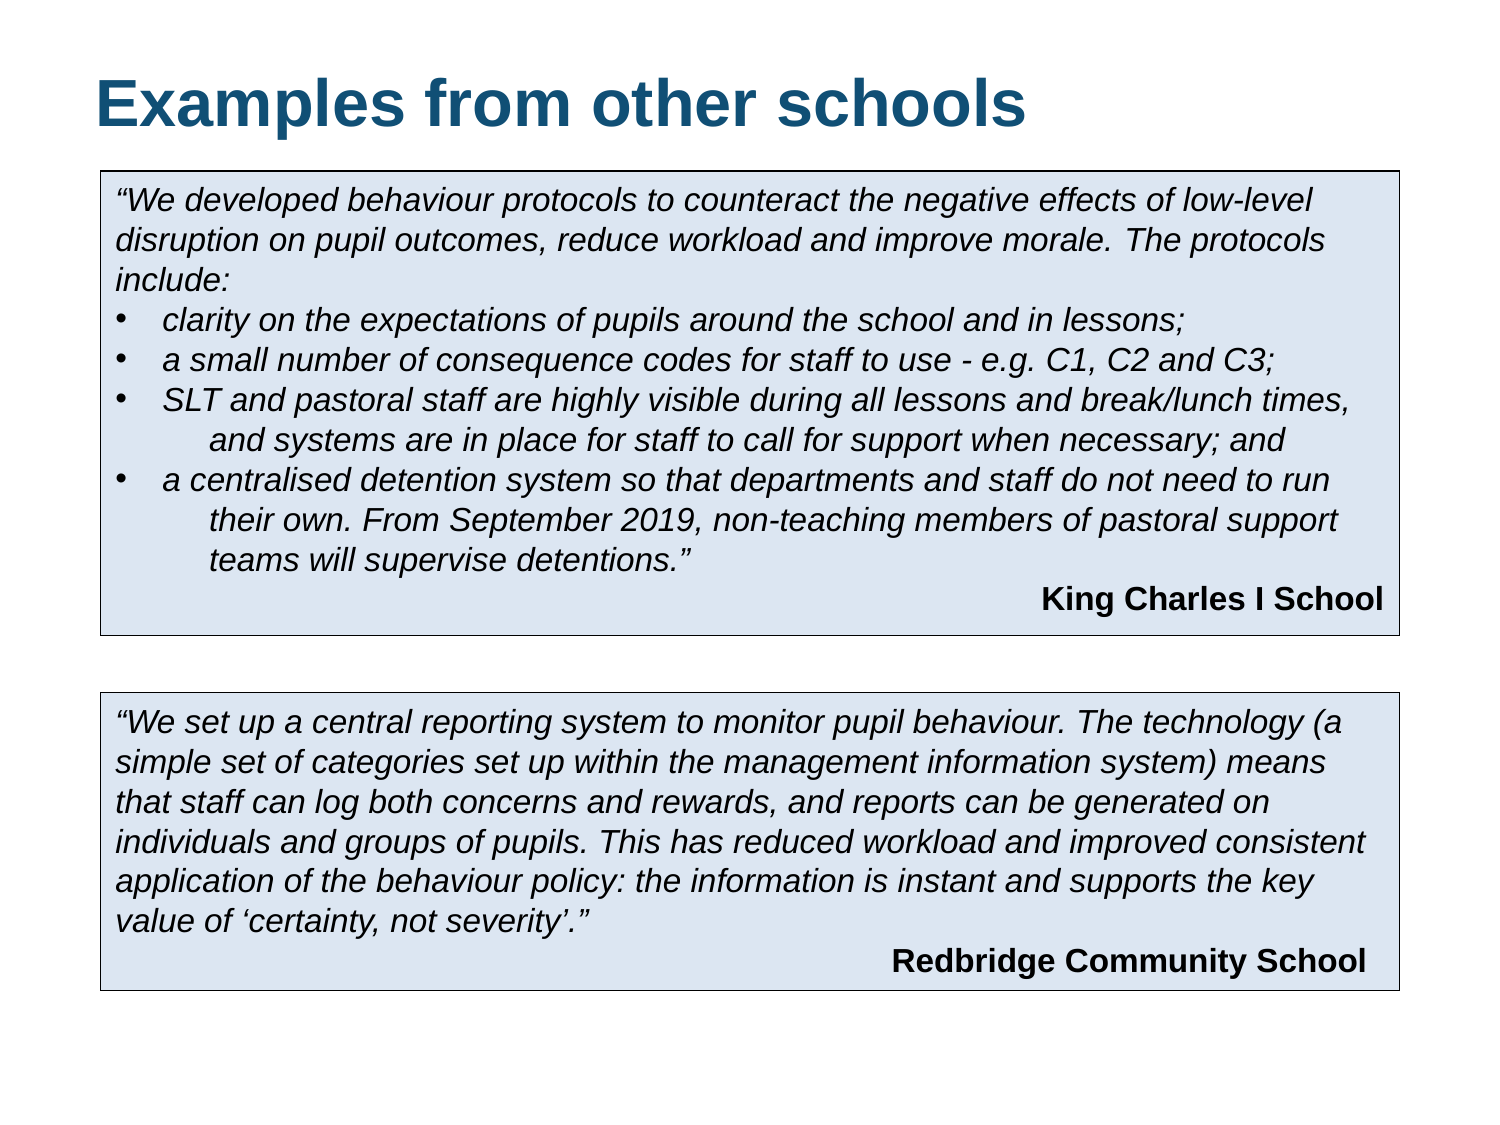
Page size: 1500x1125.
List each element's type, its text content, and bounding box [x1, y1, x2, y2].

text_box “We set up a central reporting system to monitor pupil behaviour. The technology (a simple set of categories set up within the management information system) means that staff can log both concerns and rewards, and reports can be generated on individuals and groups of pupils. This has reduced workload and improved consistent application of the behaviour policy: the information is instant and supports the key value of ‘certainty, not severity’.” Redbridge Community School [100, 692, 1400, 991]
title Examples from other schools [80, 47, 1451, 153]
text_box “We developed behaviour protocols to counteract the negative effects of low-level disruption on pupil outcomes, reduce workload and improve morale. The protocols include: clarity on the expectations of pupils around the school and in lessons; a small number of consequence codes for staff to use - e.g. C1, C2 and C3; SLT and pastoral staff are highly visible during all lessons and break/lunch times, and systems are in place for staff to call for support when necessary; and a centralised detention system so that departments and staff do not need to run their own. From September 2019, non-teaching members of pastoral support teams will supervise detentions.” King Charles I School [100, 170, 1400, 636]
